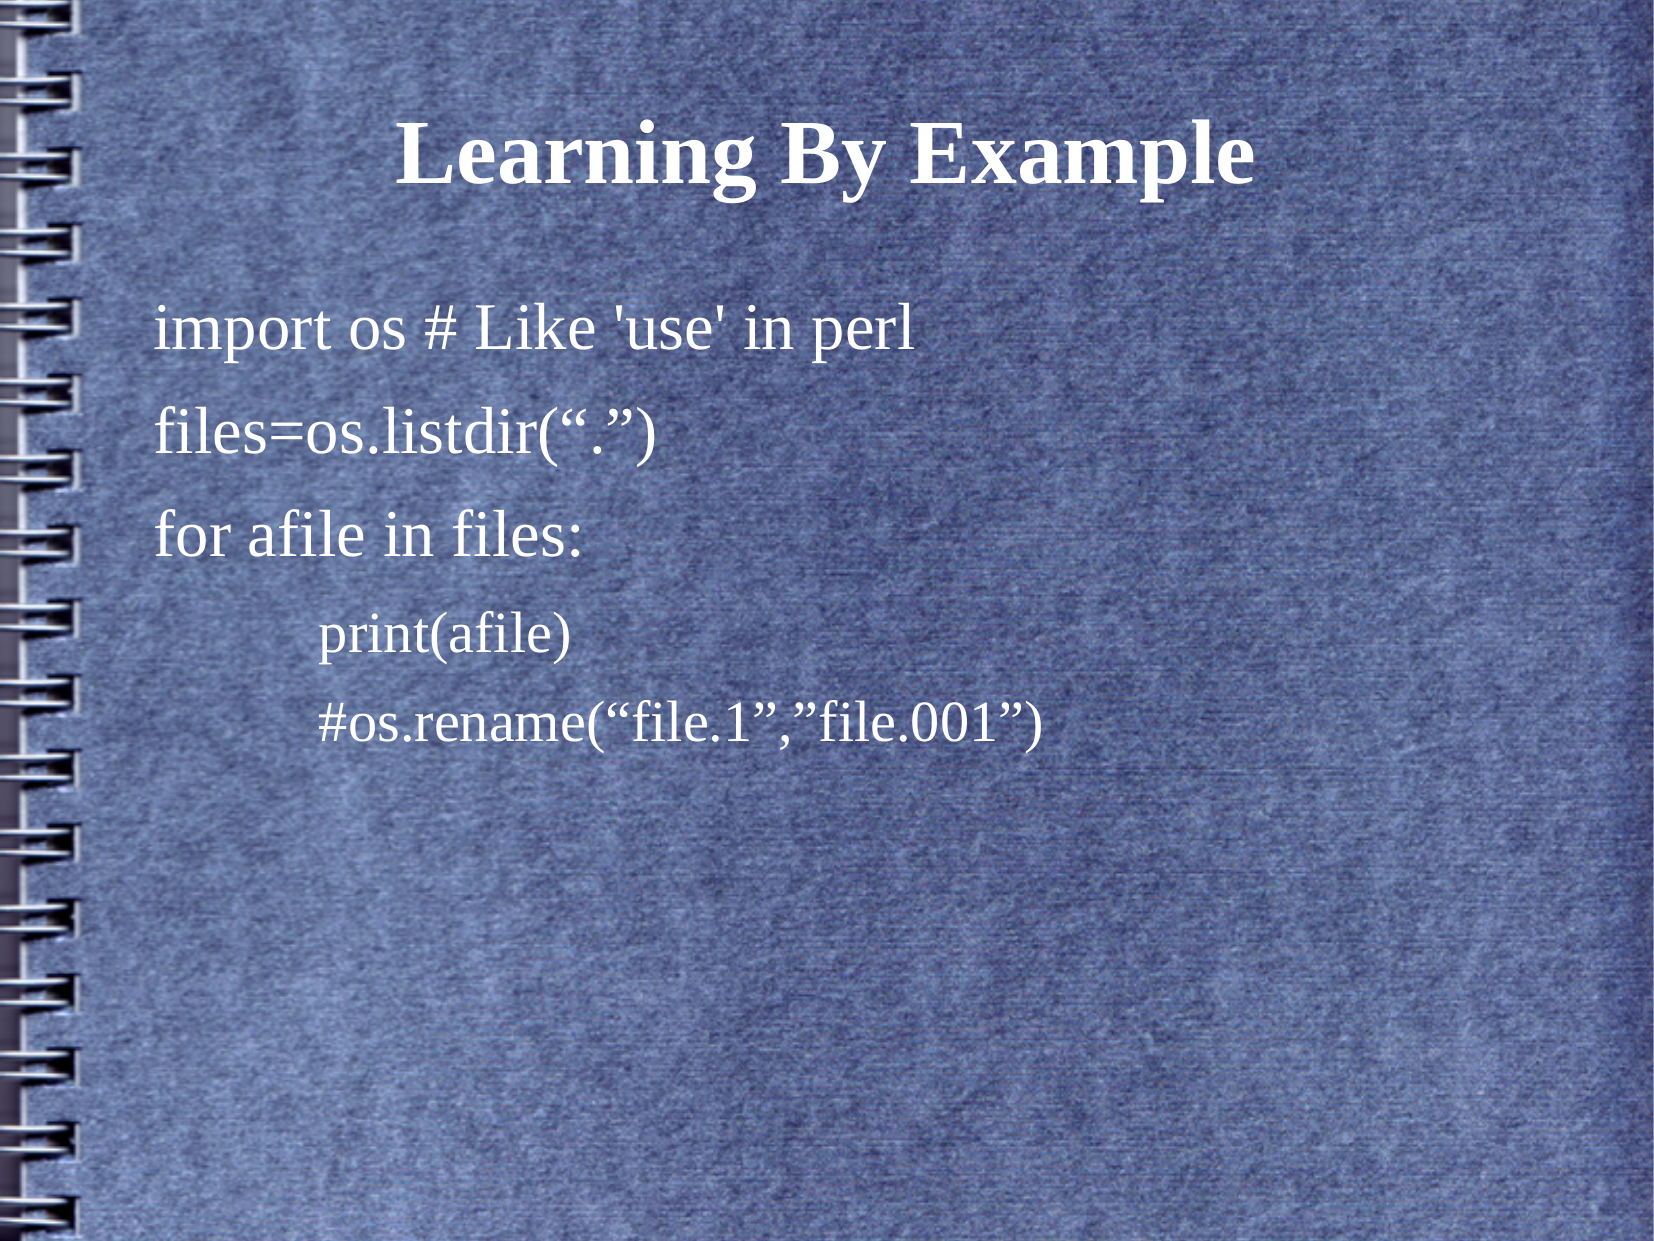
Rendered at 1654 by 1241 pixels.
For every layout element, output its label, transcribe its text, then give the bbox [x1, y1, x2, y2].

list import os # Like 'use' in perl files=os.listdir(“.”) for afile in files: print(afile) #os.rename(“file.1”,”file.001”) [82, 290, 1571, 1109]
picture [0, 0, 1654, 1241]
title Learning By Example [82, 49, 1571, 257]
